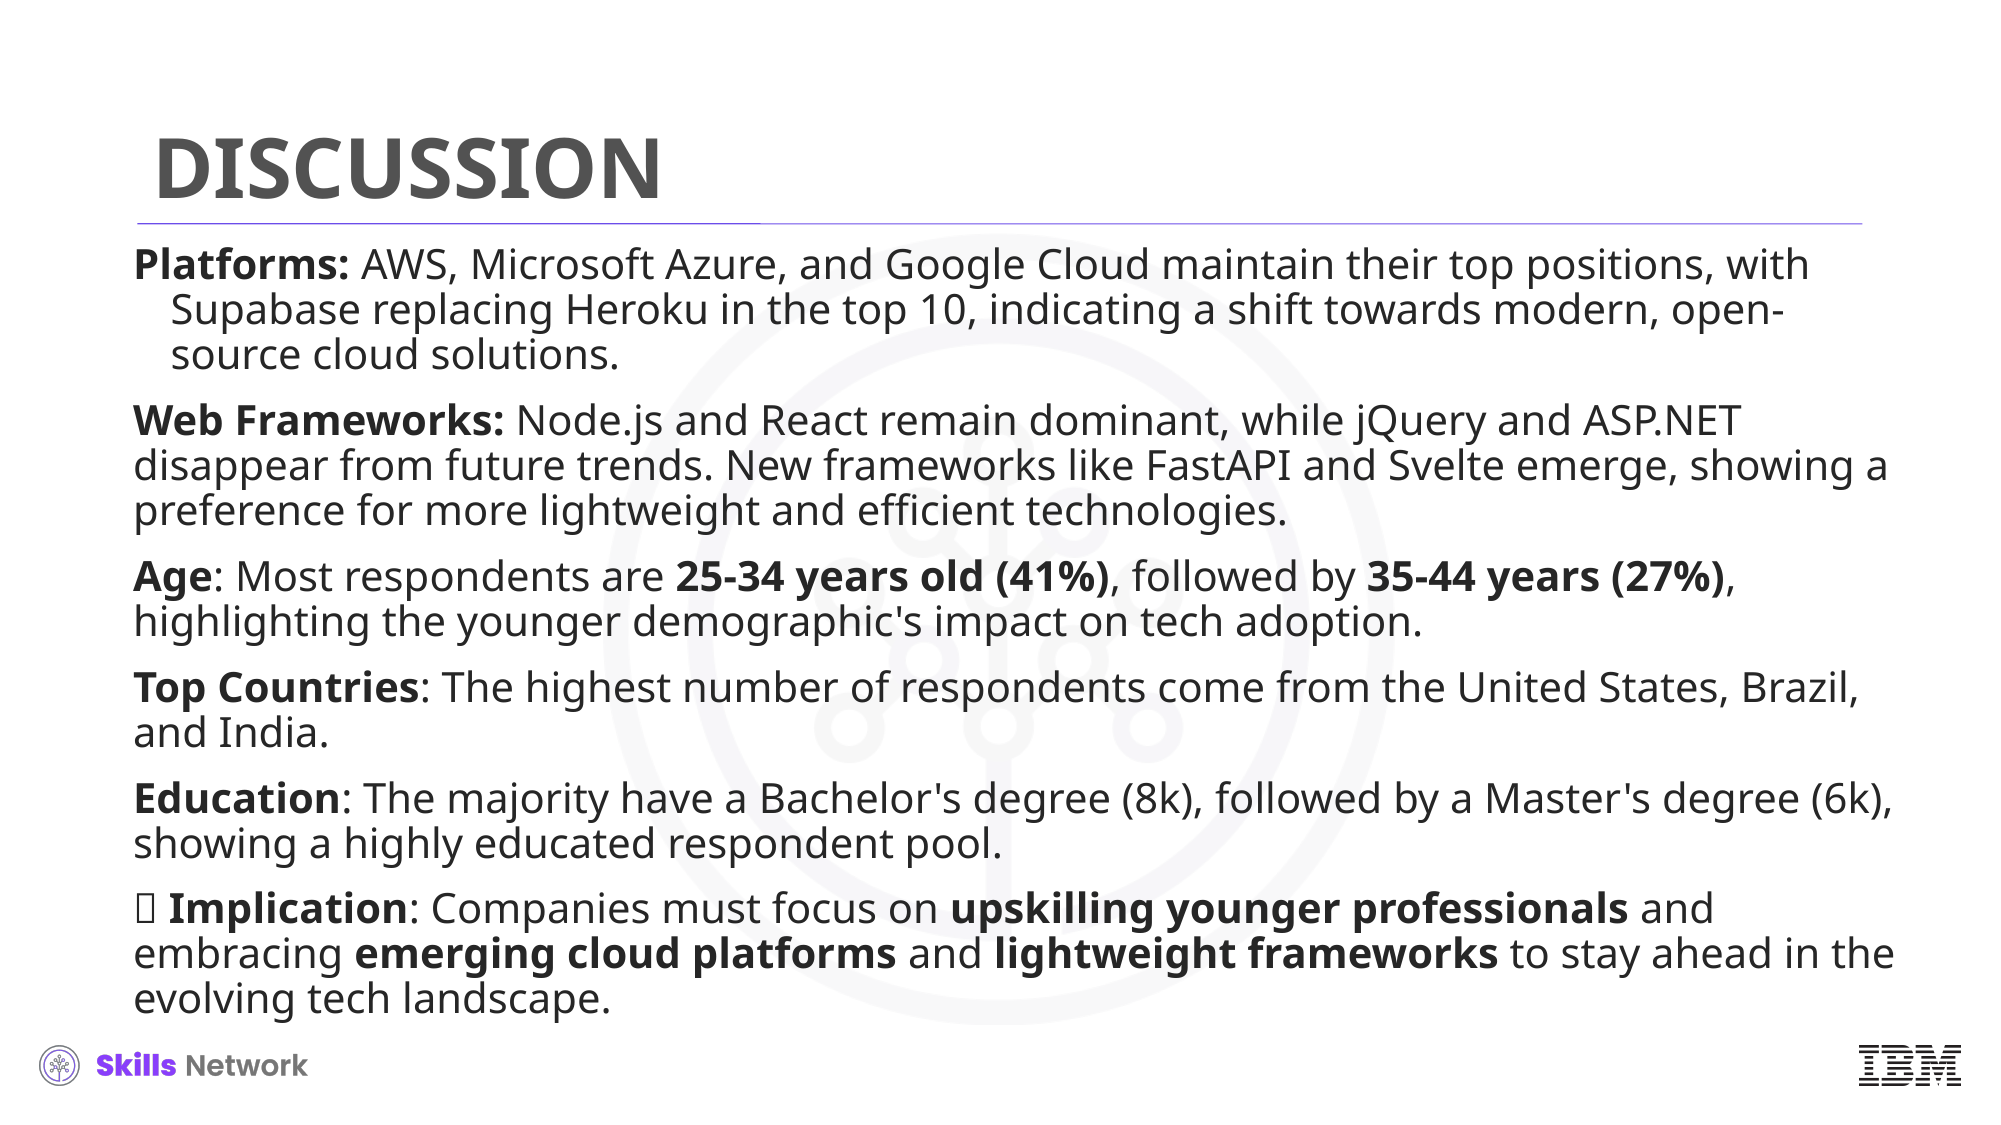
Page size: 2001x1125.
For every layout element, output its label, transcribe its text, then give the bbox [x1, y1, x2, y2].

title DISCUSSION [137, 59, 1863, 236]
picture [39, 1045, 308, 1086]
picture [1859, 1045, 1961, 1086]
list Platforms: AWS, Microsoft Azure, and Google Cloud maintain their top positions, with Supabase replacing Heroku in the top 10, indicating a shift towards modern, open-source cloud solutions. Web Frameworks: Node.js and React remain dominant, while jQuery and ASP.NET disappear from future trends. New frameworks like FastAPI and Svelte emerge, showing a preference for more lightweight and efficient technologies. Age: Most respondents are 25-34 years old (41%), followed by 35-44 years (27%), highlighting the younger demographic's impact on tech adoption. Top Countries: The highest number of respondents come from the United States, Brazil, and India. Education: The majority have a Bachelor's degree (8k), followed by a Master's degree (6k), showing a highly educated respondent pool. 📌 Implication: Companies must focus on upskilling younger professionals and embracing emerging cloud platforms and lightweight frameworks to stay ahead in the evolving tech landscape. [118, 236, 1920, 1034]
